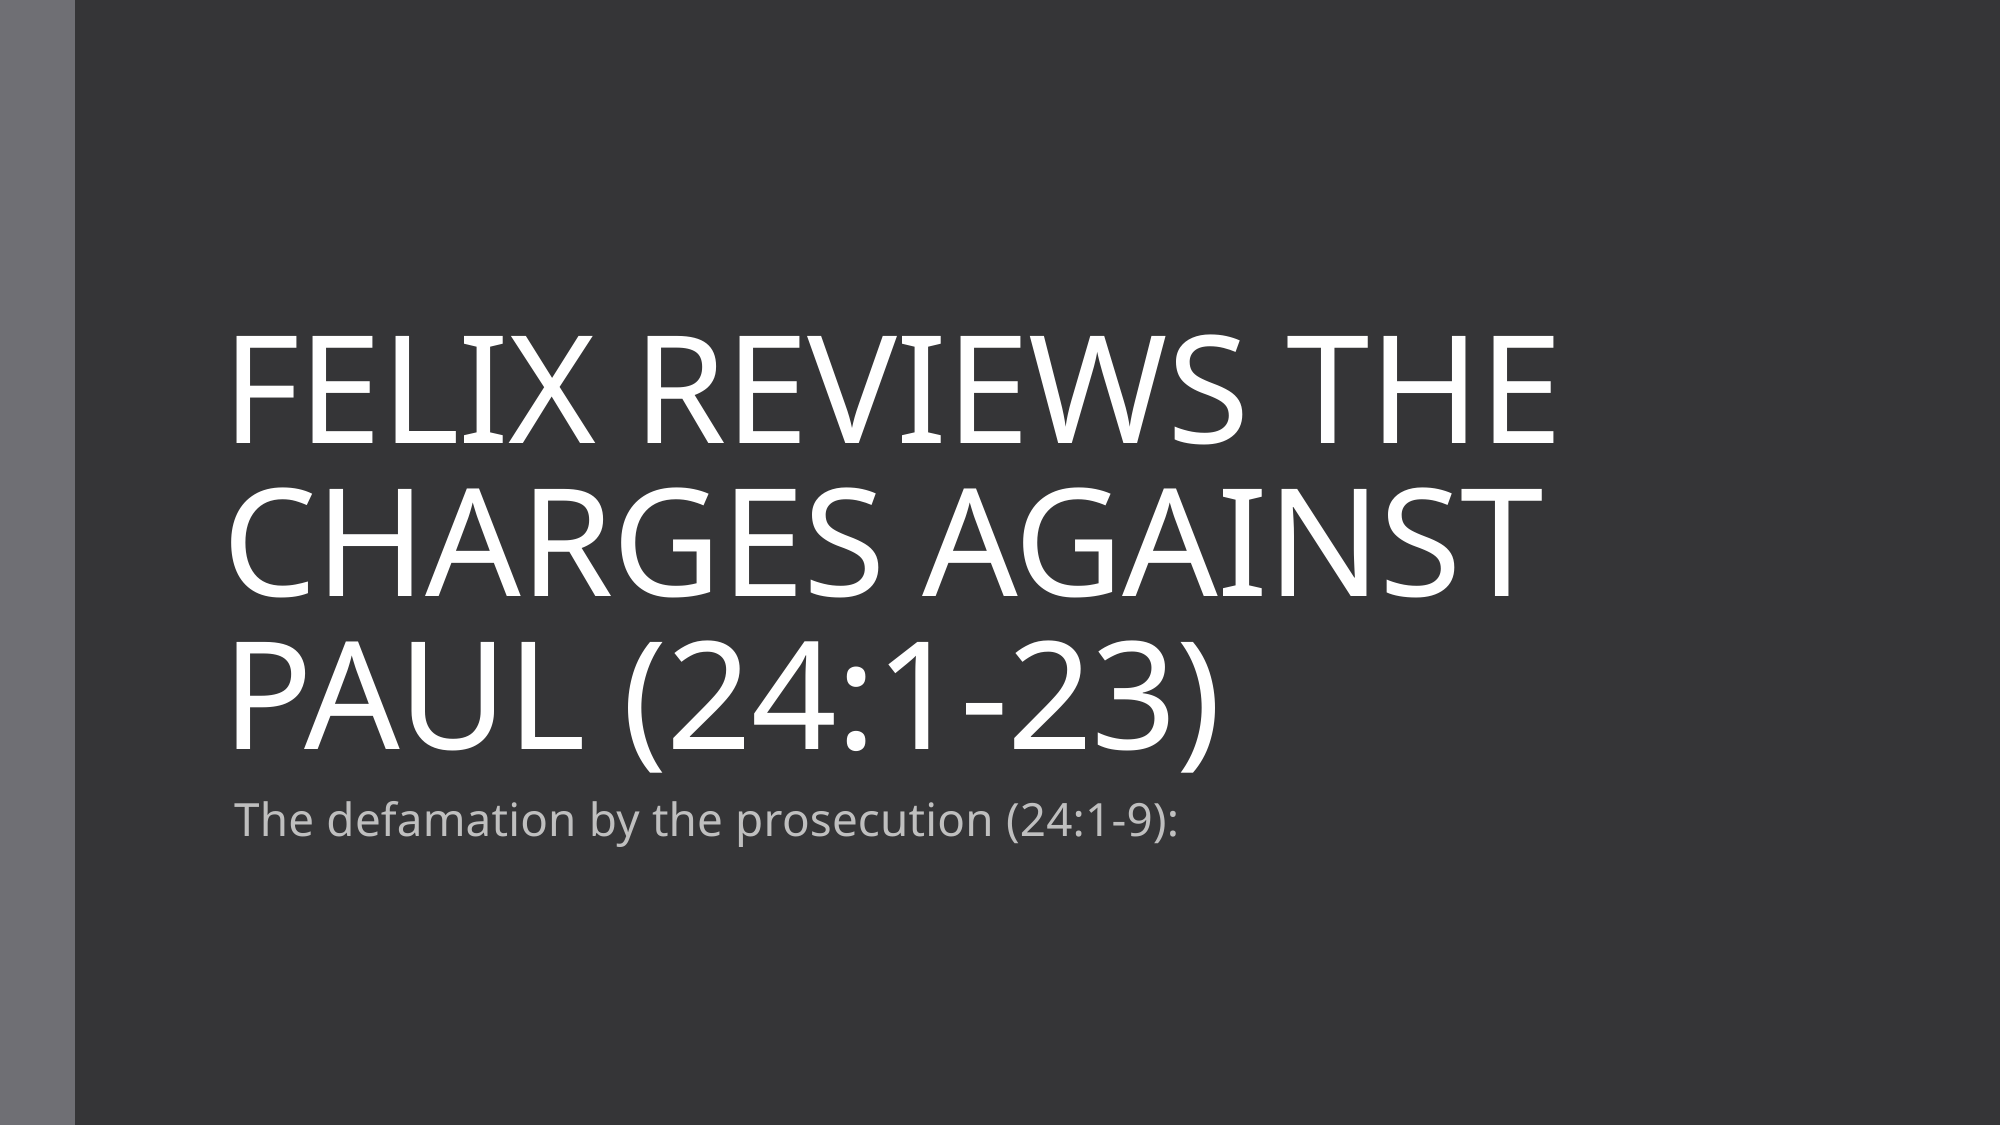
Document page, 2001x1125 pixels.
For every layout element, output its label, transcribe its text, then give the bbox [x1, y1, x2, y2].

subtitle The defamation by the prosecution (24:1-9): [206, 787, 1752, 1066]
title FELIX REVIEWS THE CHARGES AGAINST PAUL (24:1-23) [206, 124, 1752, 787]
